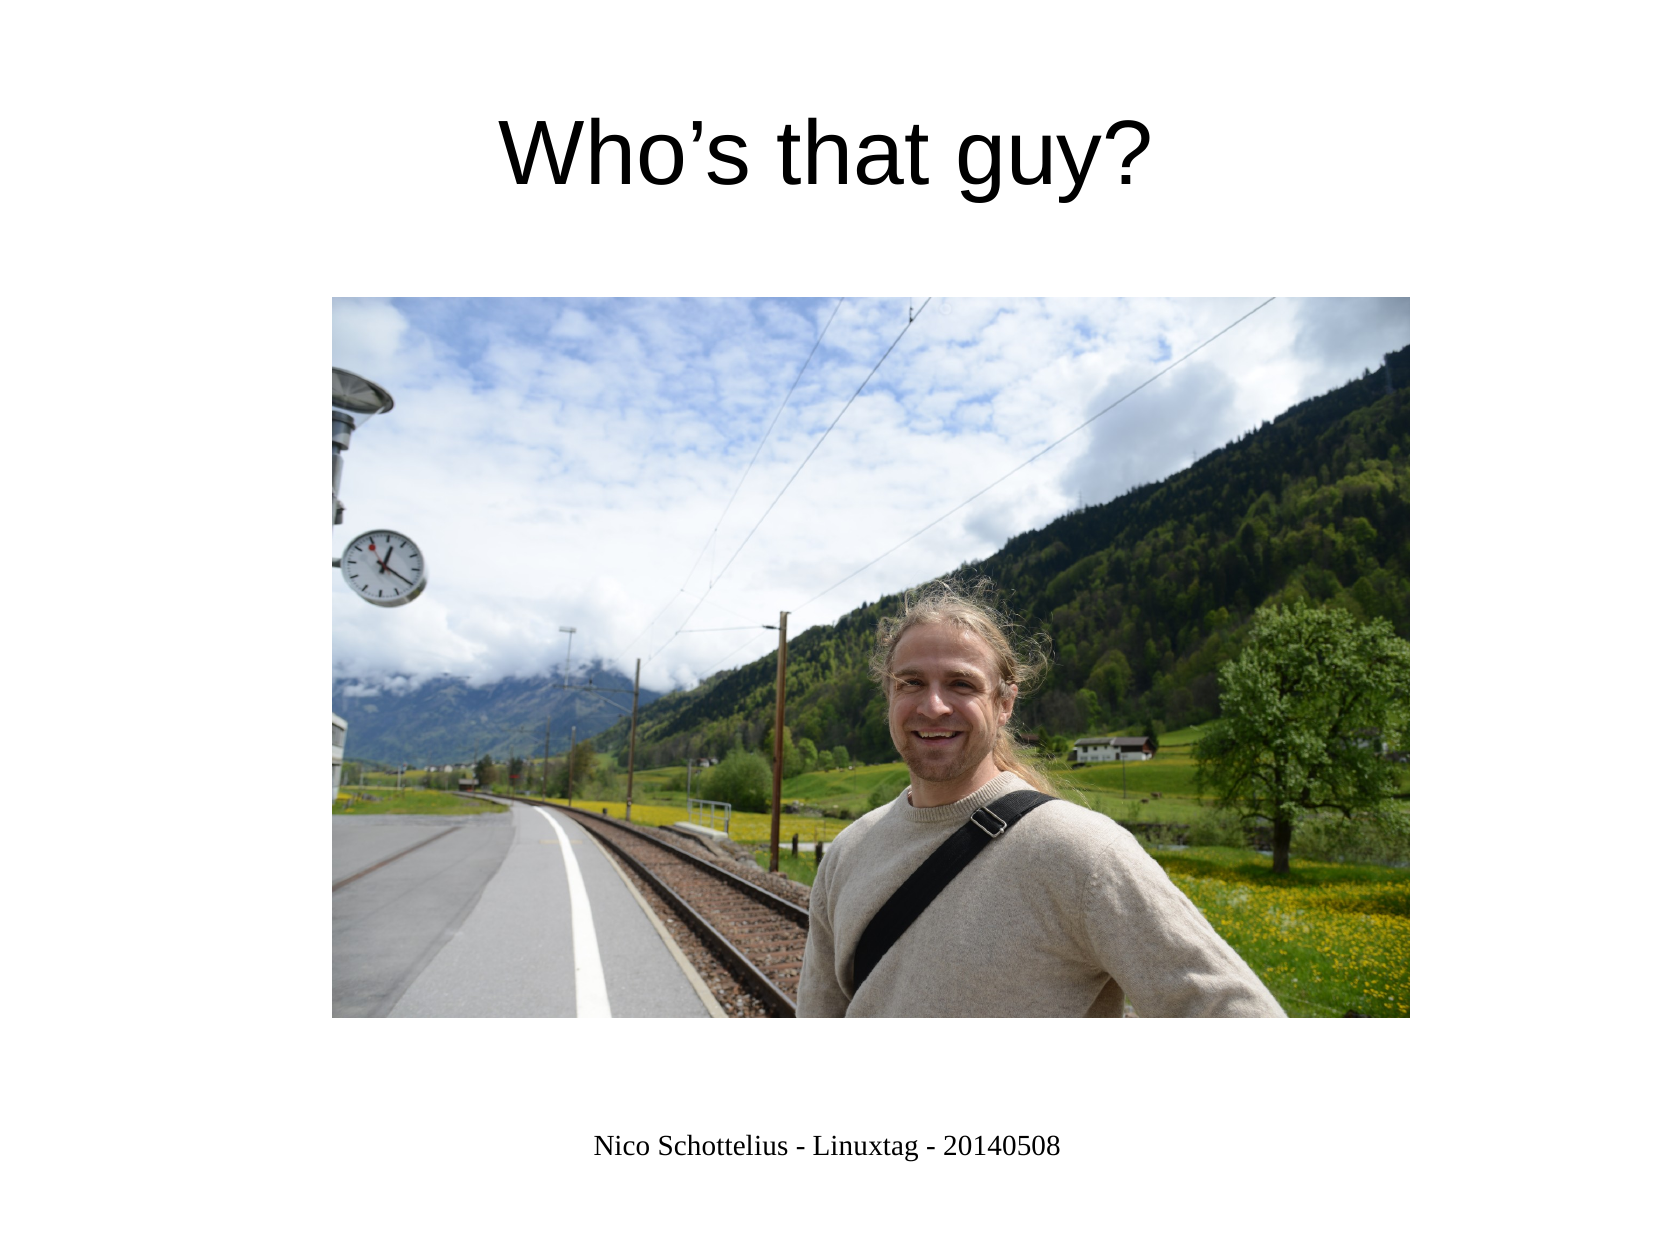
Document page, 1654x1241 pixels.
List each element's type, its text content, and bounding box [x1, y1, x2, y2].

title Who’s that guy? [82, 49, 1571, 257]
picture [332, 297, 1410, 1018]
